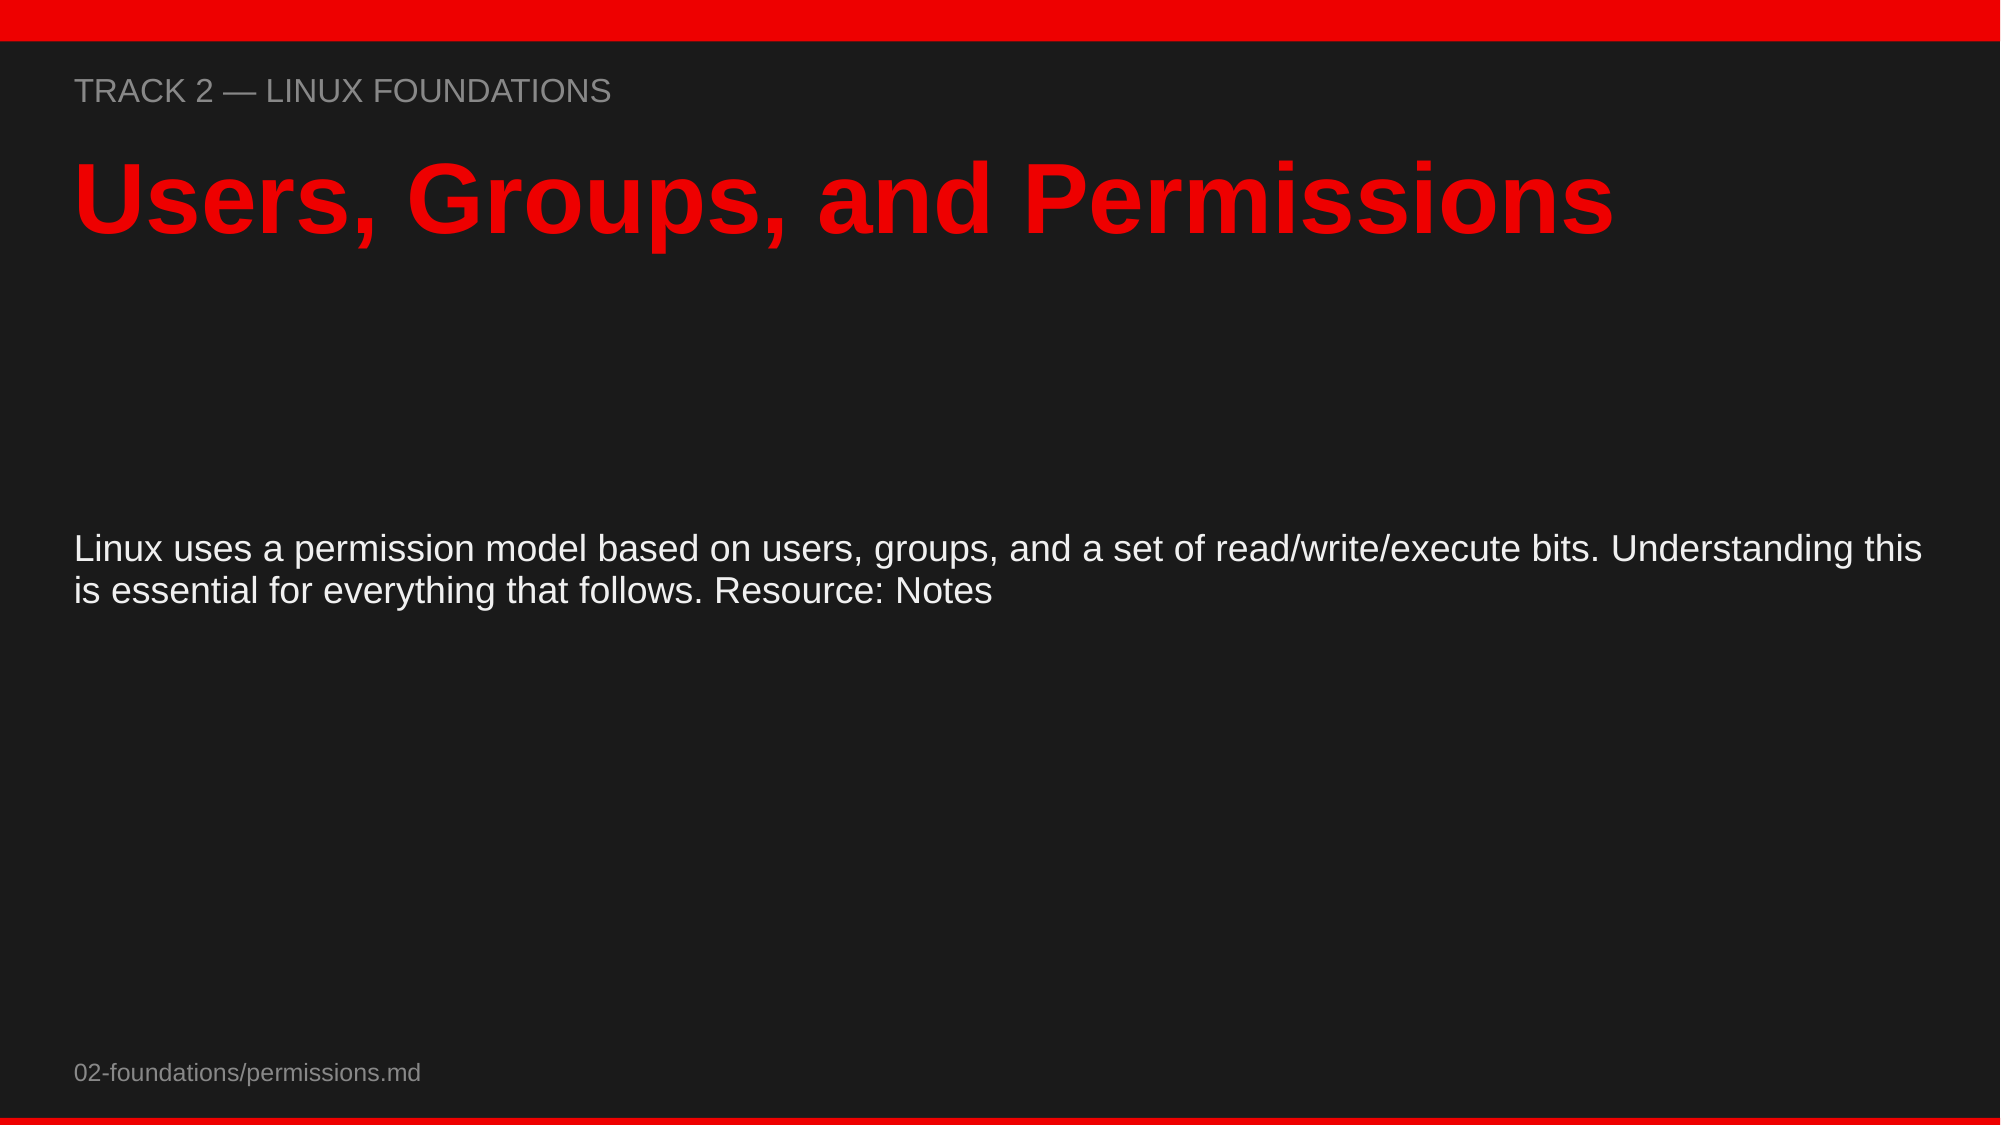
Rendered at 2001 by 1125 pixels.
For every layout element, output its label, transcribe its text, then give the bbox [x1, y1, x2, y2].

text_box [0, 0, 2001, 42]
text_box [0, 1117, 2001, 1125]
text_box 02-foundations/permissions.md [59, 1051, 1942, 1093]
text_box TRACK 2 — LINUX FOUNDATIONS [59, 64, 1942, 119]
text_box Linux uses a permission model based on users, groups, and a set of read/write/execute bits. Understanding this is essential for everything that follows. Resource: Notes [59, 519, 1942, 727]
text_box Users, Groups, and Permissions [59, 135, 1942, 461]
